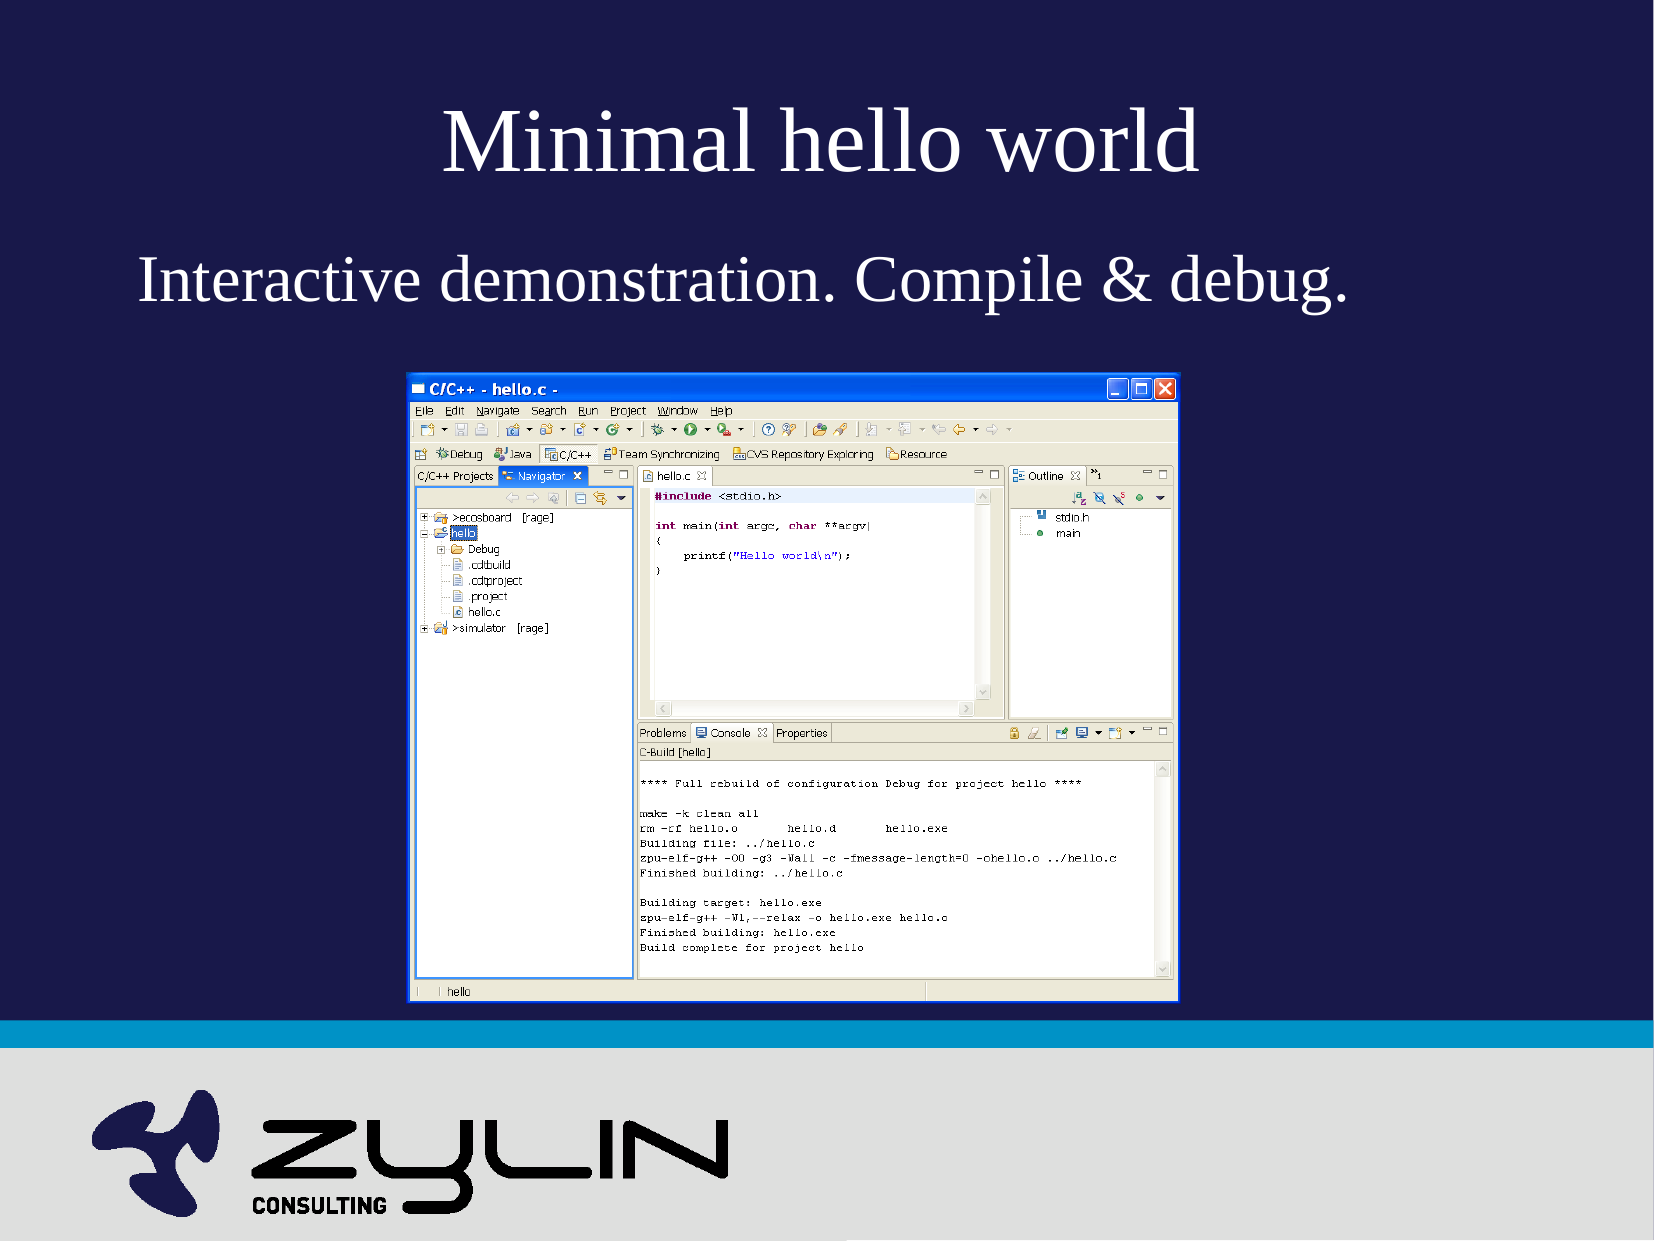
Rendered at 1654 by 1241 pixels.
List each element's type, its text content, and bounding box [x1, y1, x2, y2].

picture [0, 1049, 812, 1241]
list Interactive demonstration. Compile & debug. [120, 245, 1533, 1004]
title Minimal hello world [117, 79, 1526, 206]
text_box [0, 1020, 1654, 1241]
picture [406, 372, 1181, 1004]
